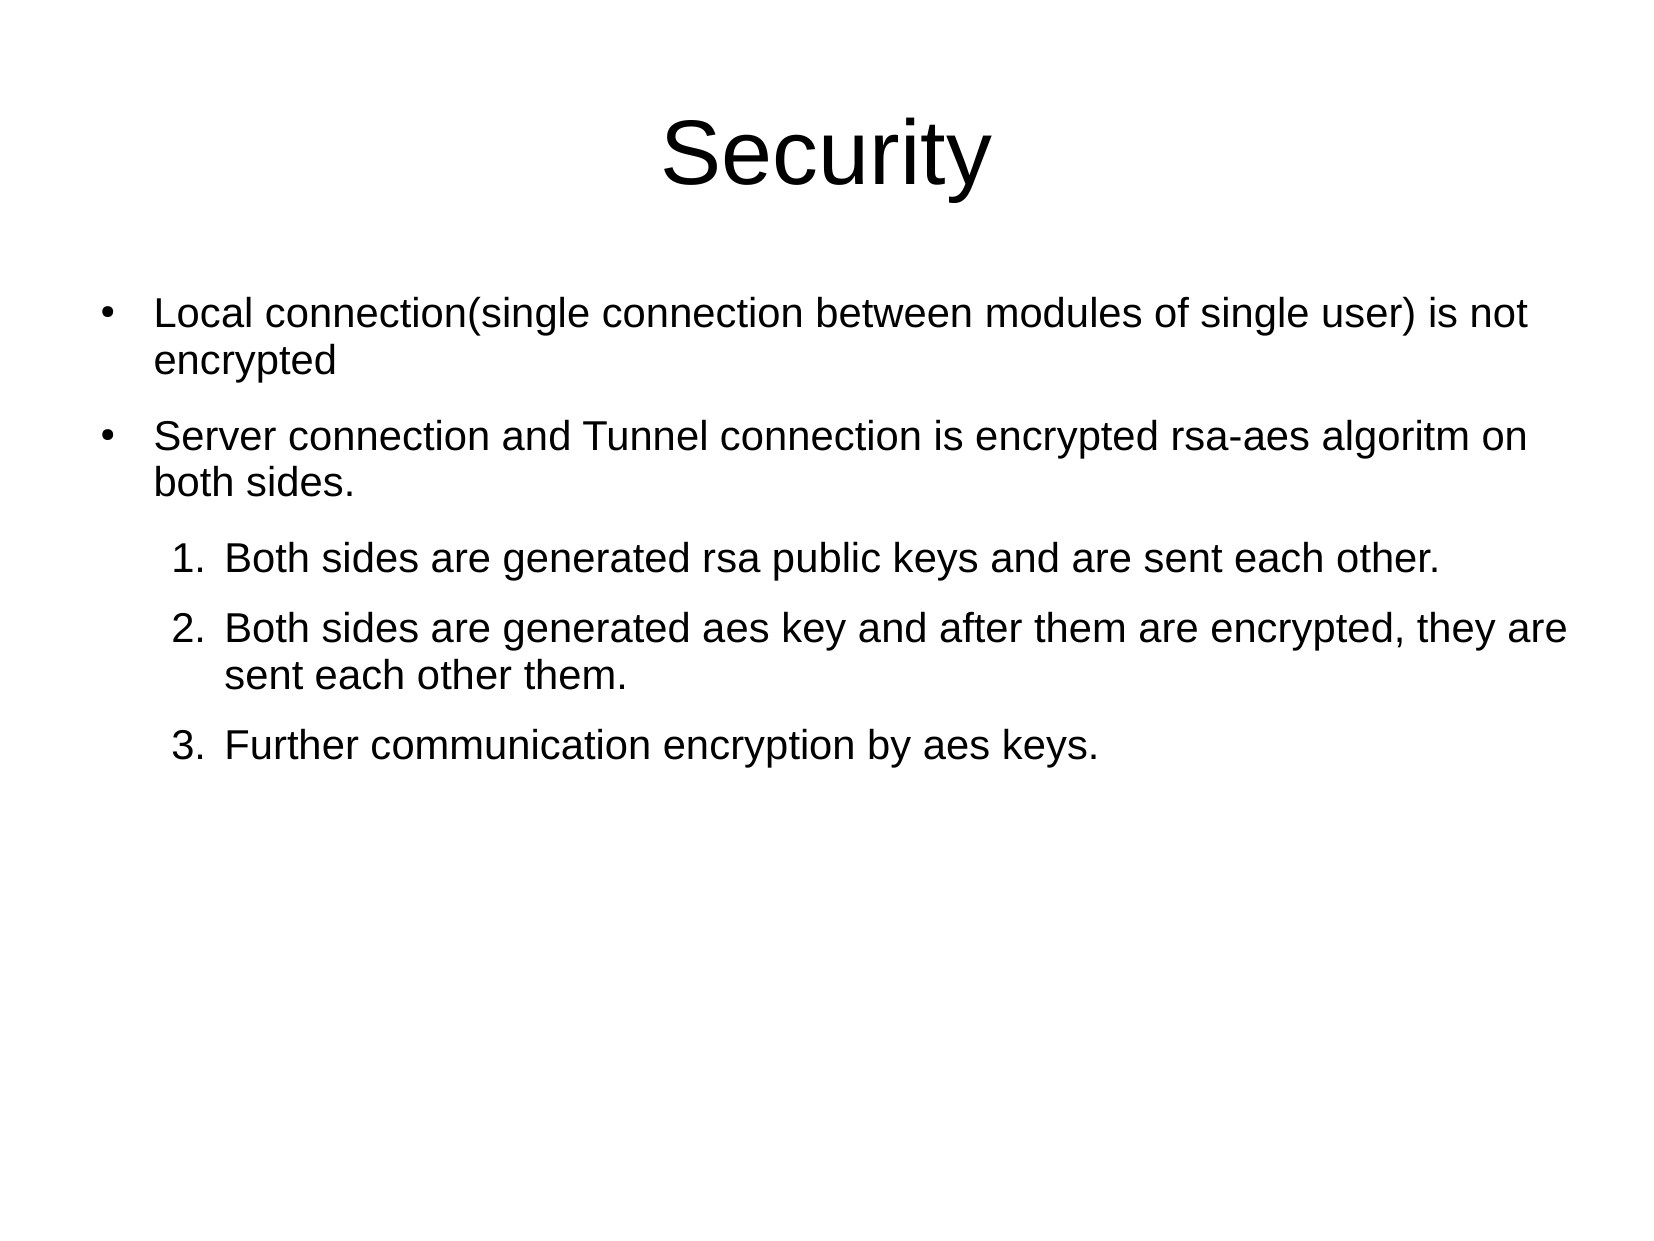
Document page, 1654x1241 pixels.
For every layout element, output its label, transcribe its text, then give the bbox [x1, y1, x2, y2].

list Local connection(single connection between modules of single user) is not encrypted Server connection and Tunnel connection is encrypted rsa-aes algoritm on both sides. Both sides are generated rsa public keys and are sent each other. Both sides are generated aes key and after them are encrypted, they are sent each other them. Further communication encryption by aes keys. [82, 290, 1571, 1010]
title Security [82, 49, 1571, 257]
